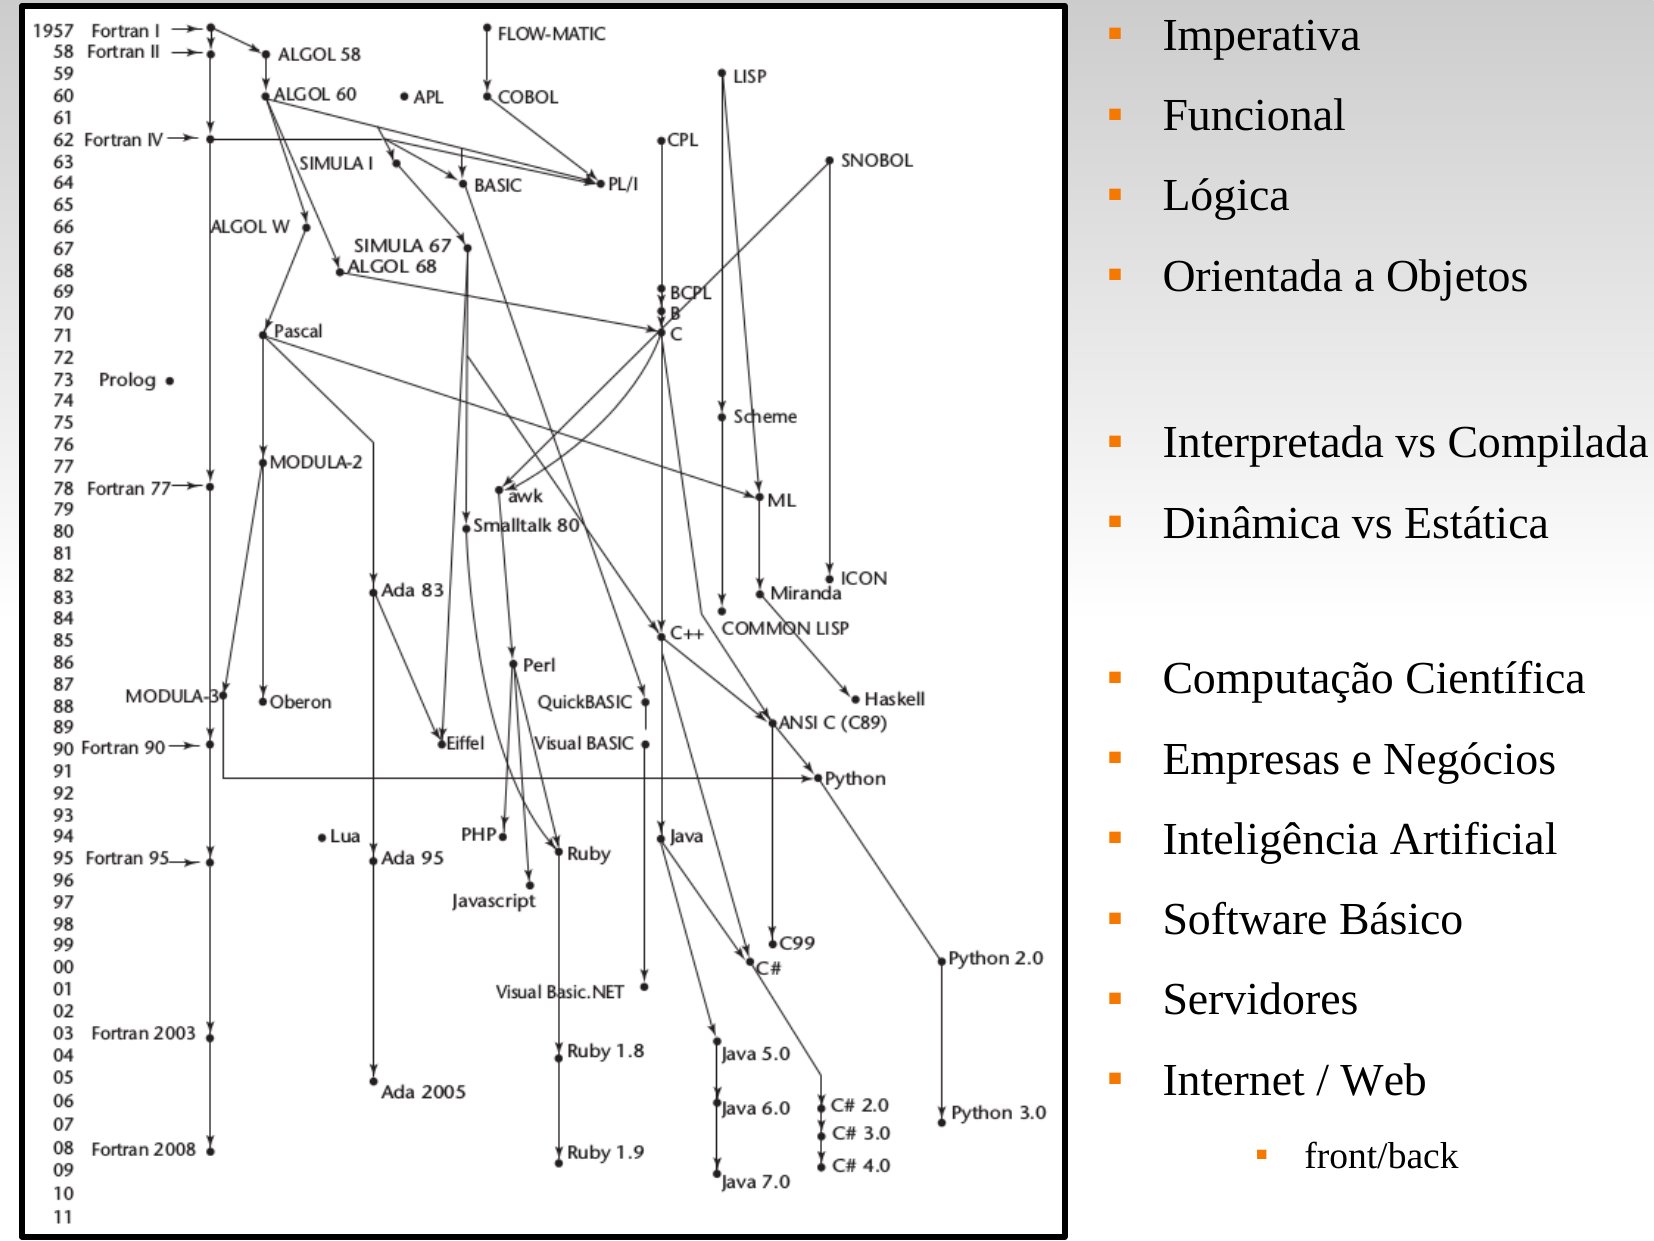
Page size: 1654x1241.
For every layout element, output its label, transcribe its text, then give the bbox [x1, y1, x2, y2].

list Computação Científica Empresas e Negócios Inteligência Artificial Software Básico Servidores Internet / Web front/back [1020, 653, 1633, 1210]
picture [24, 8, 1062, 1234]
list Interpretada vs Compilada Dinâmica vs Estática [1020, 417, 1654, 629]
list Imperativa Funcional Lógica Orientada a Objetos [1020, 9, 1633, 341]
